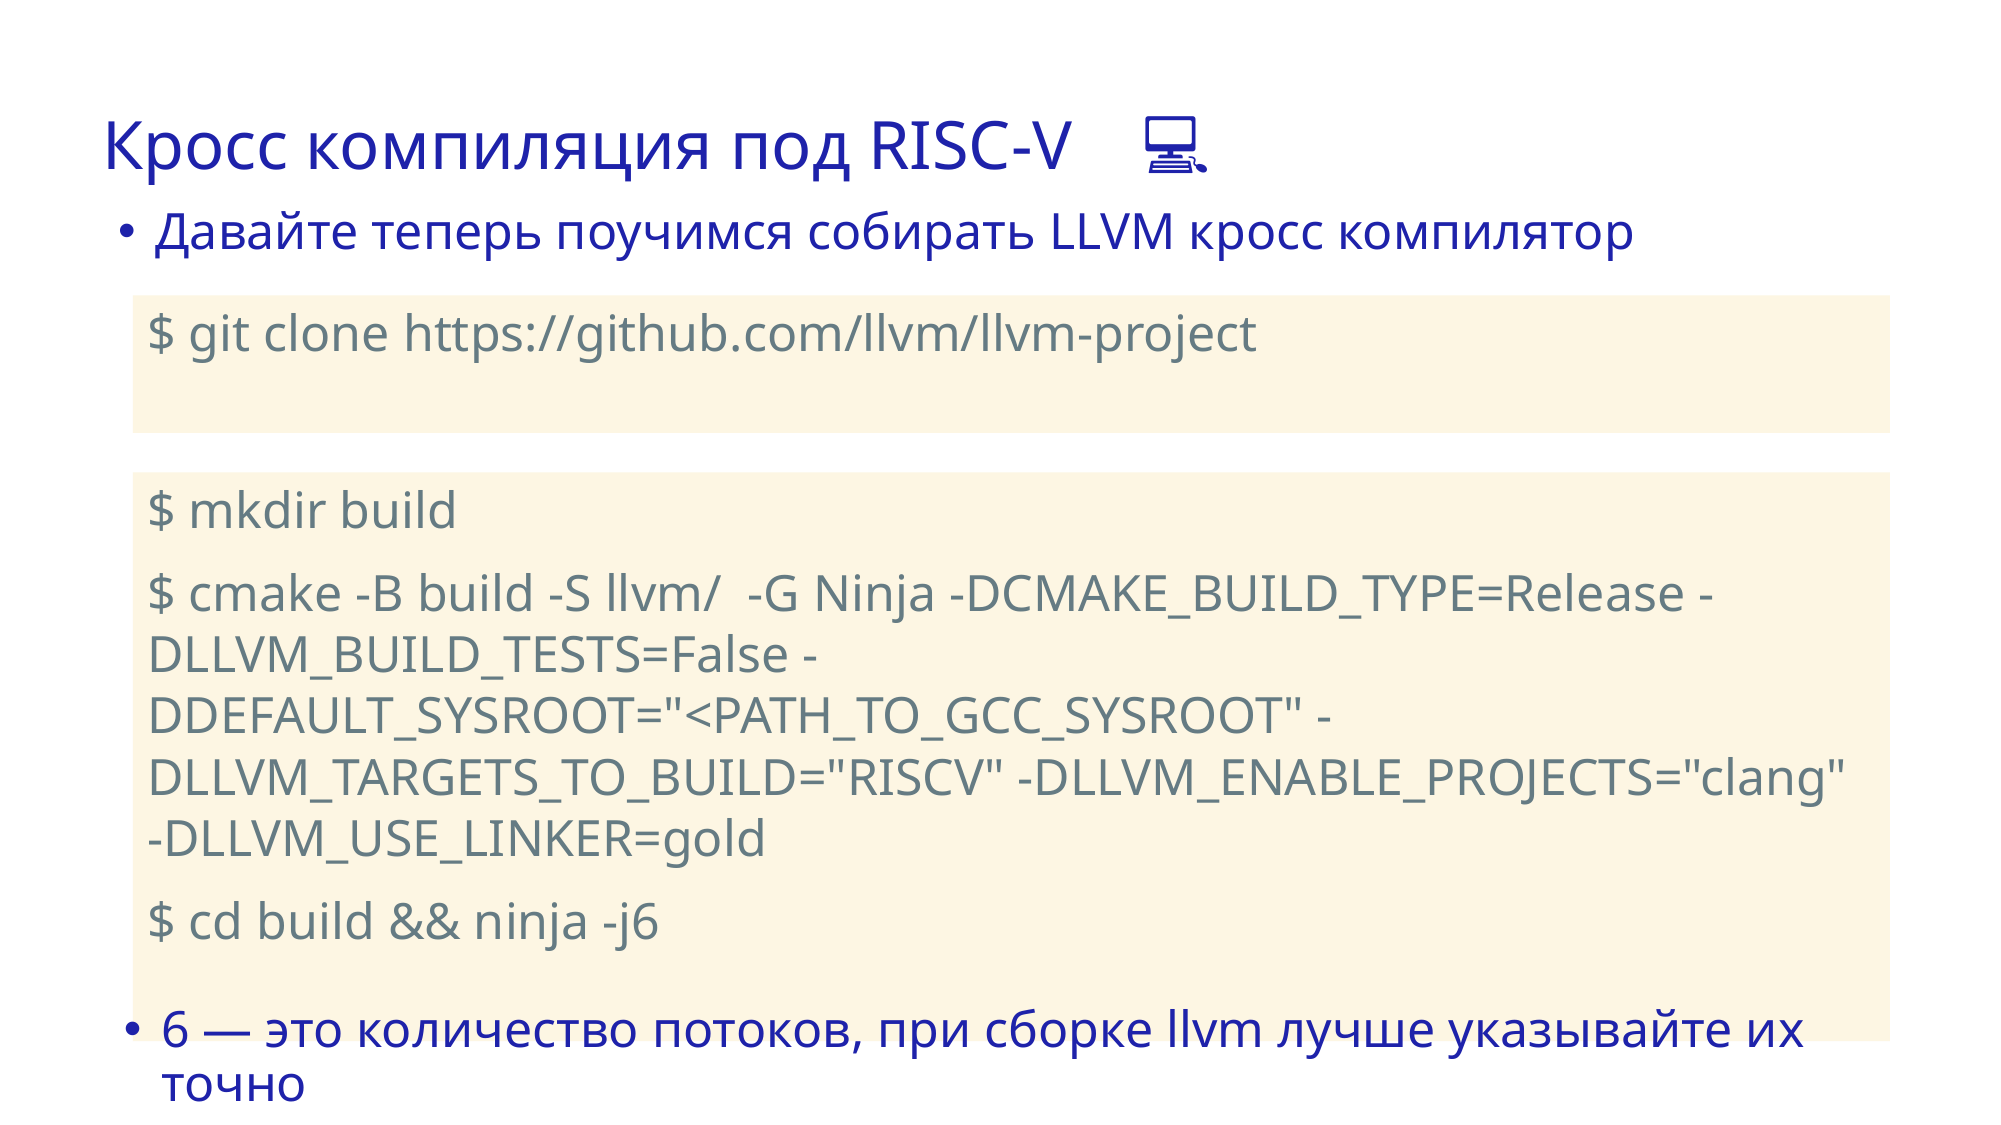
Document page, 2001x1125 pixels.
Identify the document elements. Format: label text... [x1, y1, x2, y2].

text_box $ git clone https://github.com/llvm/llvm-project [132, 295, 1890, 433]
list 6 — это количество потоков, при сборке llvm лучше указывайте их точно [123, 1003, 1831, 1123]
text_box $ mkdir build $ cmake -B build -S llvm/ -G Ninja -DCMAKE_BUILD_TYPE=Release -DLLVM_BUILD_TESTS=False -DDEFAULT_SYSROOT="<PATH_TO_GCC_SYSROOT" -DLLVM_TARGETS_TO_BUILD="RISCV" -DLLVM_ENABLE_PROJECTS="clang" -DLLVM_USE_LINKER=gold $ cd build && ninja -j6 [132, 472, 1890, 1042]
title Кросс компиляция под RISC-V 💻​ [102, 109, 1646, 205]
list Давайте теперь поучимся собирать LLVM кросс компилятор [118, 206, 1826, 999]
